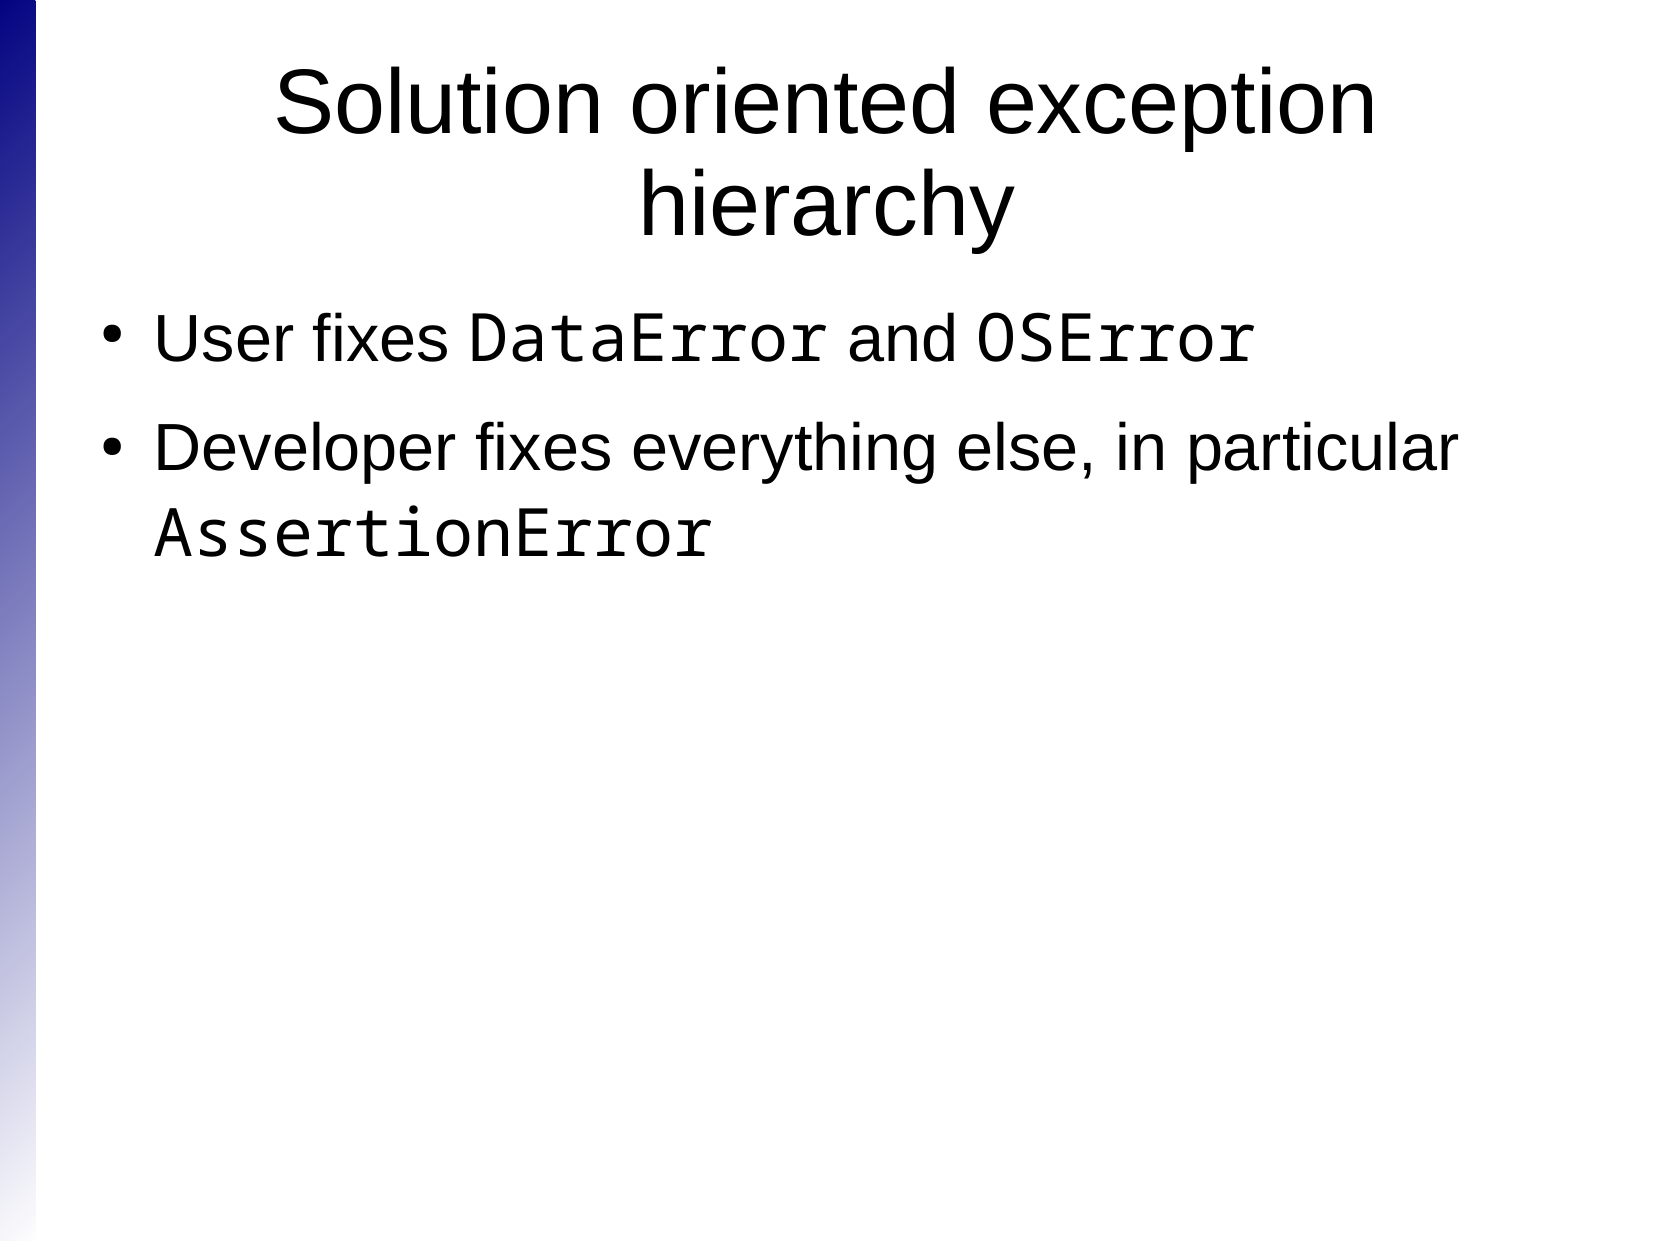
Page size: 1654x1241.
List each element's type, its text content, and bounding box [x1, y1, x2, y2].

list User fixes DataError and OSError Developer fixes everything else, in particular AssertionError [82, 290, 1571, 1109]
title Solution oriented exception hierarchy [82, 49, 1571, 257]
